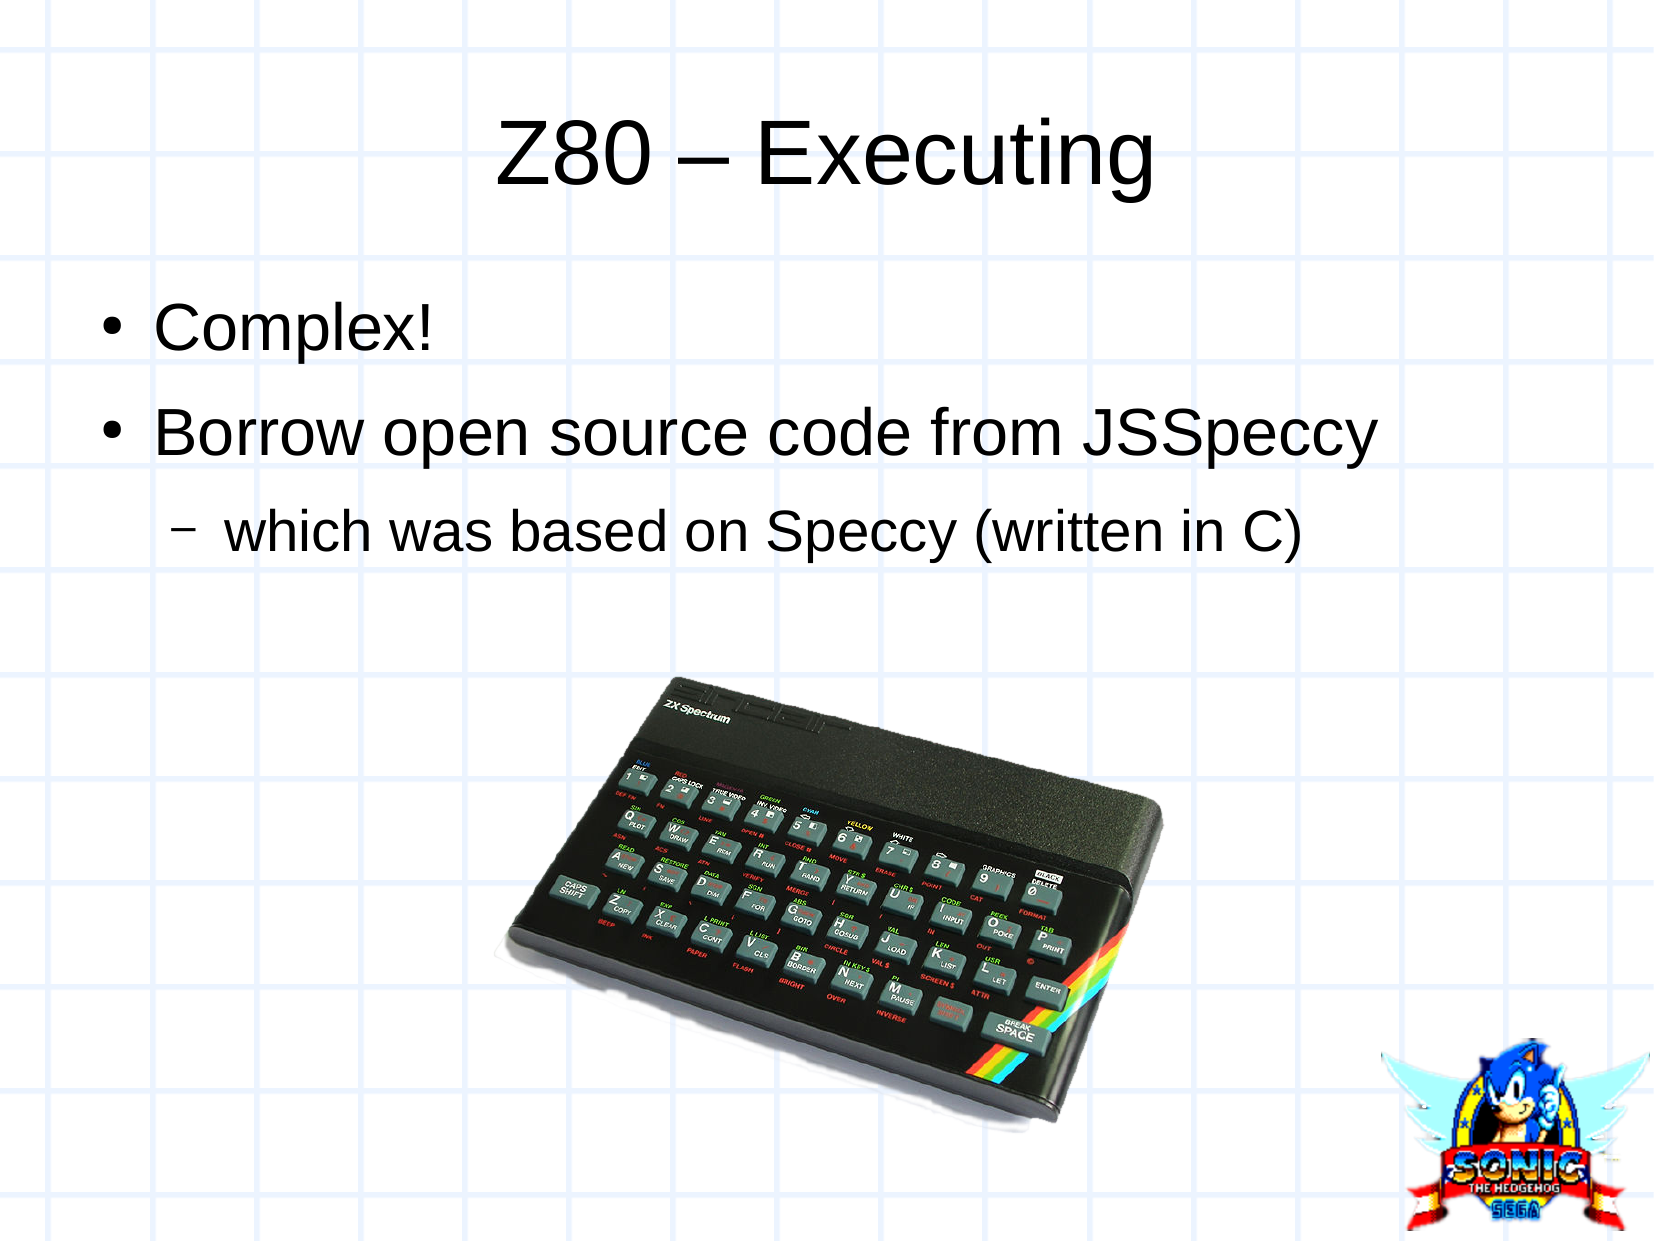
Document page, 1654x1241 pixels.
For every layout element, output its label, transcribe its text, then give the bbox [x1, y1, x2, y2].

list Complex! Borrow open source code from JSSpeccy which was based on Speccy (written in C) [82, 290, 1538, 623]
title Z80 – Executing [82, 49, 1571, 257]
picture [0, 0, 1654, 1241]
